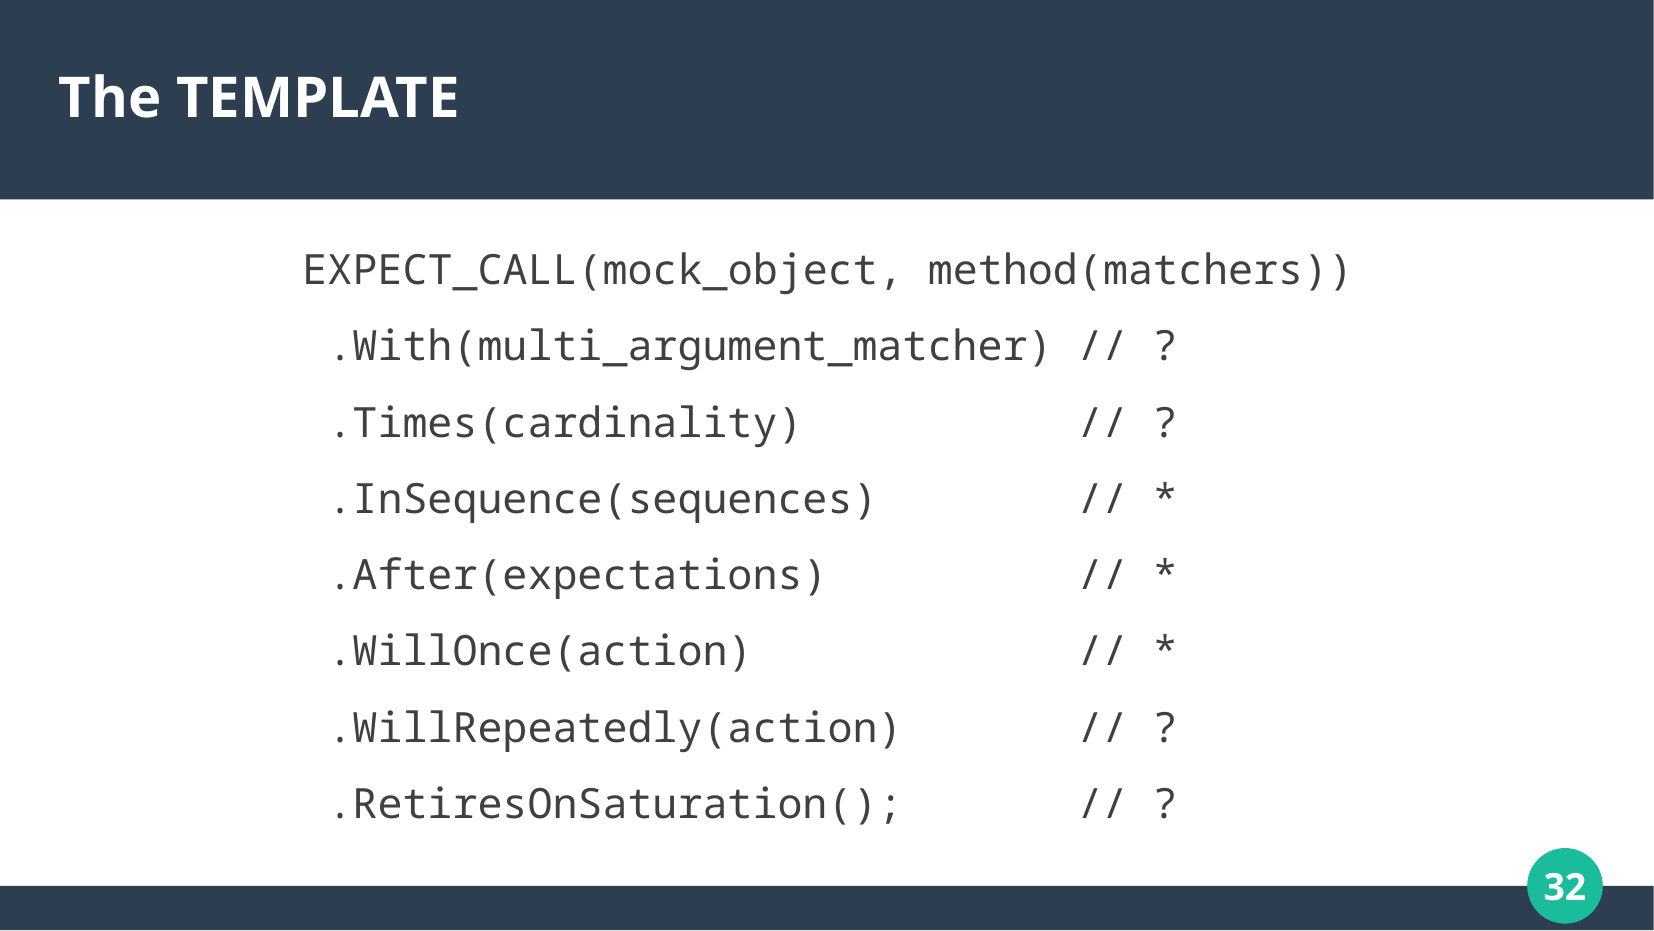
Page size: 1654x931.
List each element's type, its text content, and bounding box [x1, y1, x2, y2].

title The TEMPLATE [59, 37, 1595, 155]
list EXPECT_CALL(mock_object, method(matchers)) .With(multi_argument_matcher) // ? .Times(cardinality) // ? .InSequence(sequences) // * .After(expectations) // * .WillOnce(action) // * .WillRepeatedly(action) // ? .RetiresOnSaturation(); // ? [302, 243, 1595, 864]
